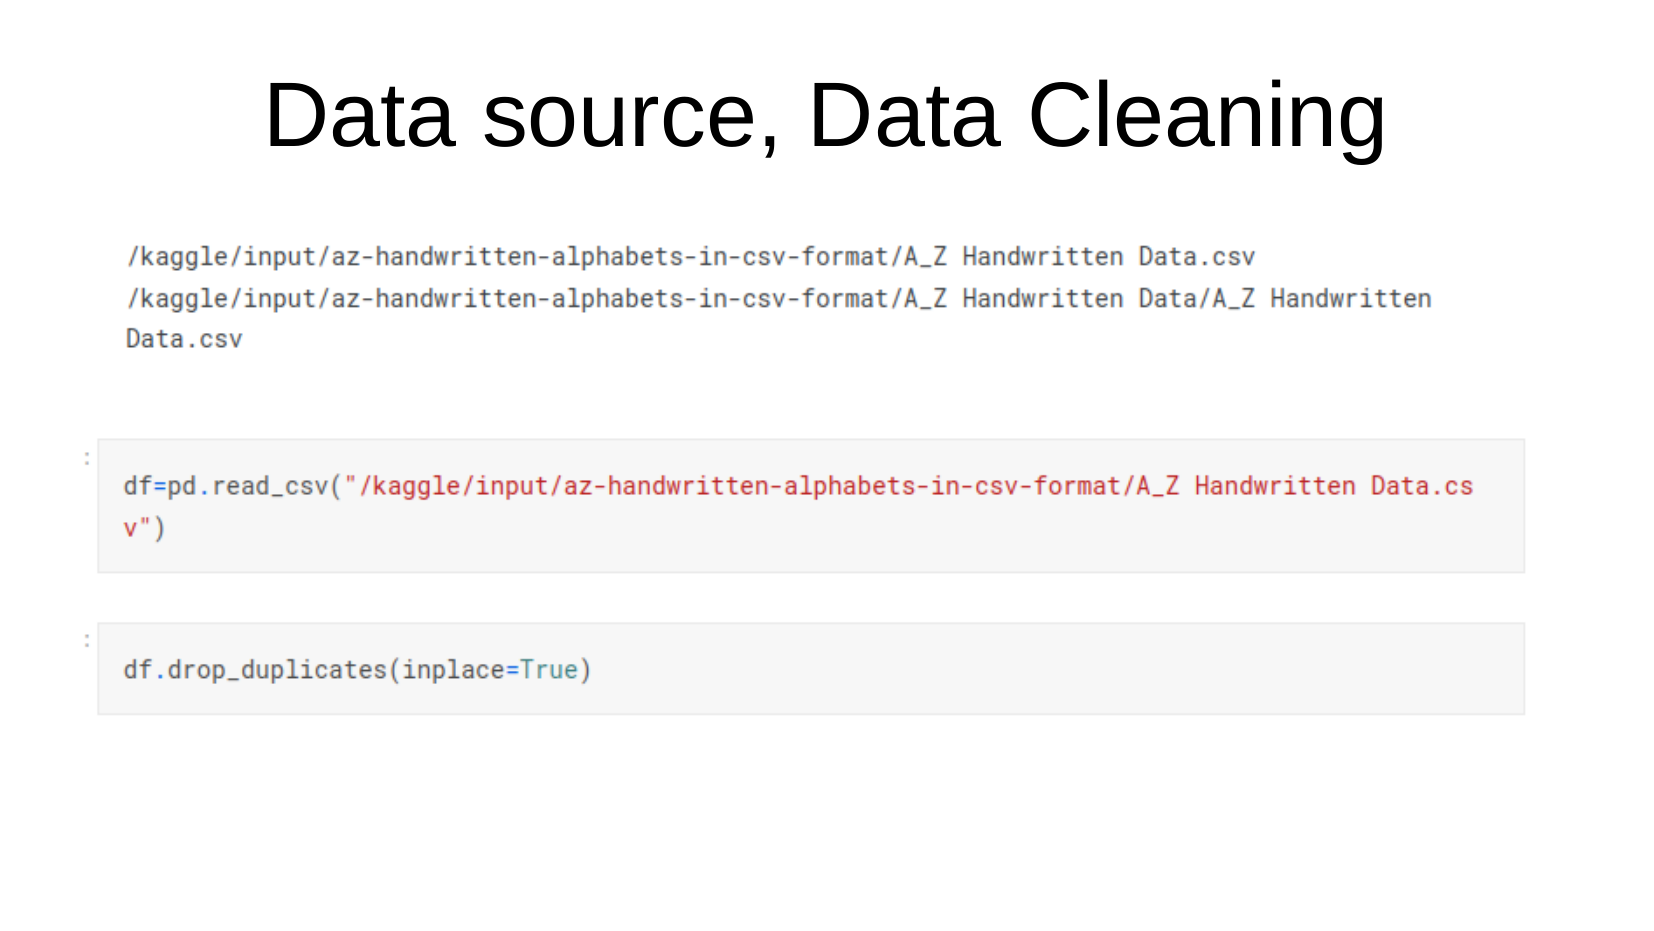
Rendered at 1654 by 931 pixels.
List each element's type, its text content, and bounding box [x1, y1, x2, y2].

picture [82, 227, 1571, 747]
title Data source, Data Cleaning [82, 37, 1571, 193]
